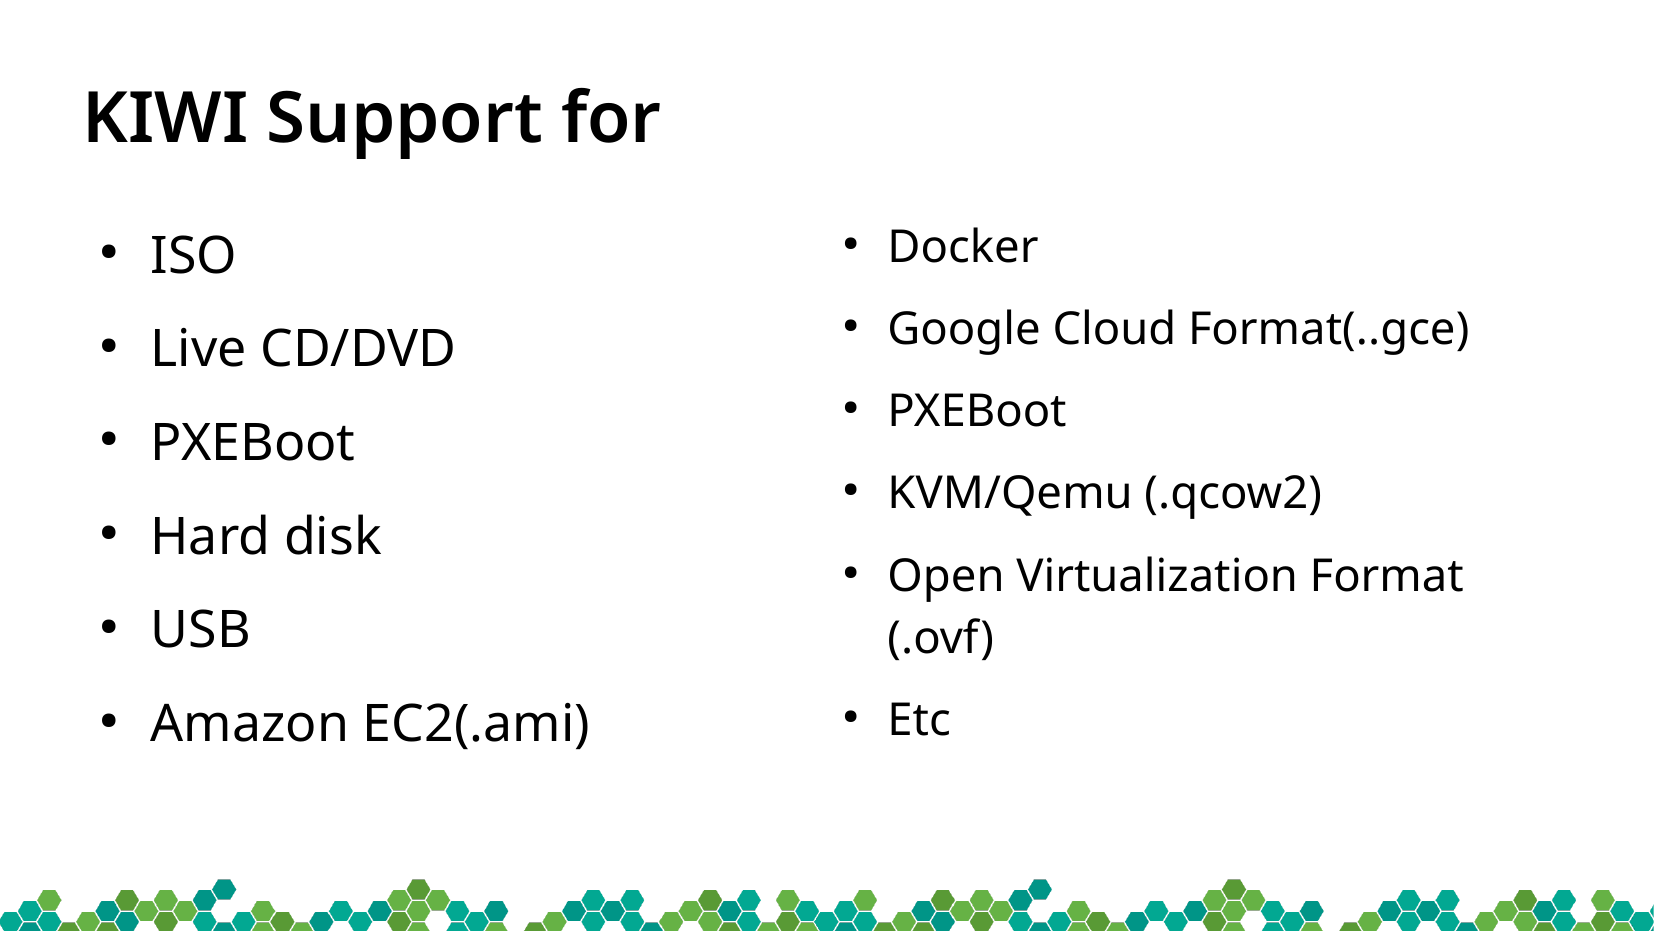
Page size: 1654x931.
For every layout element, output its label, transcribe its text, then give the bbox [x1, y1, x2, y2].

title KIWI Support for [82, 37, 1571, 193]
list ISO Live CD/DVD PXEBoot Hard disk USB Amazon EC2(.ami) [82, 217, 664, 758]
list Docker Google Cloud Format(..gce) PXEBoot KVM/Qemu (.qcow2) Open Virtualization Format (.ovf) Etc [828, 213, 1569, 754]
picture [0, 871, 1654, 931]
